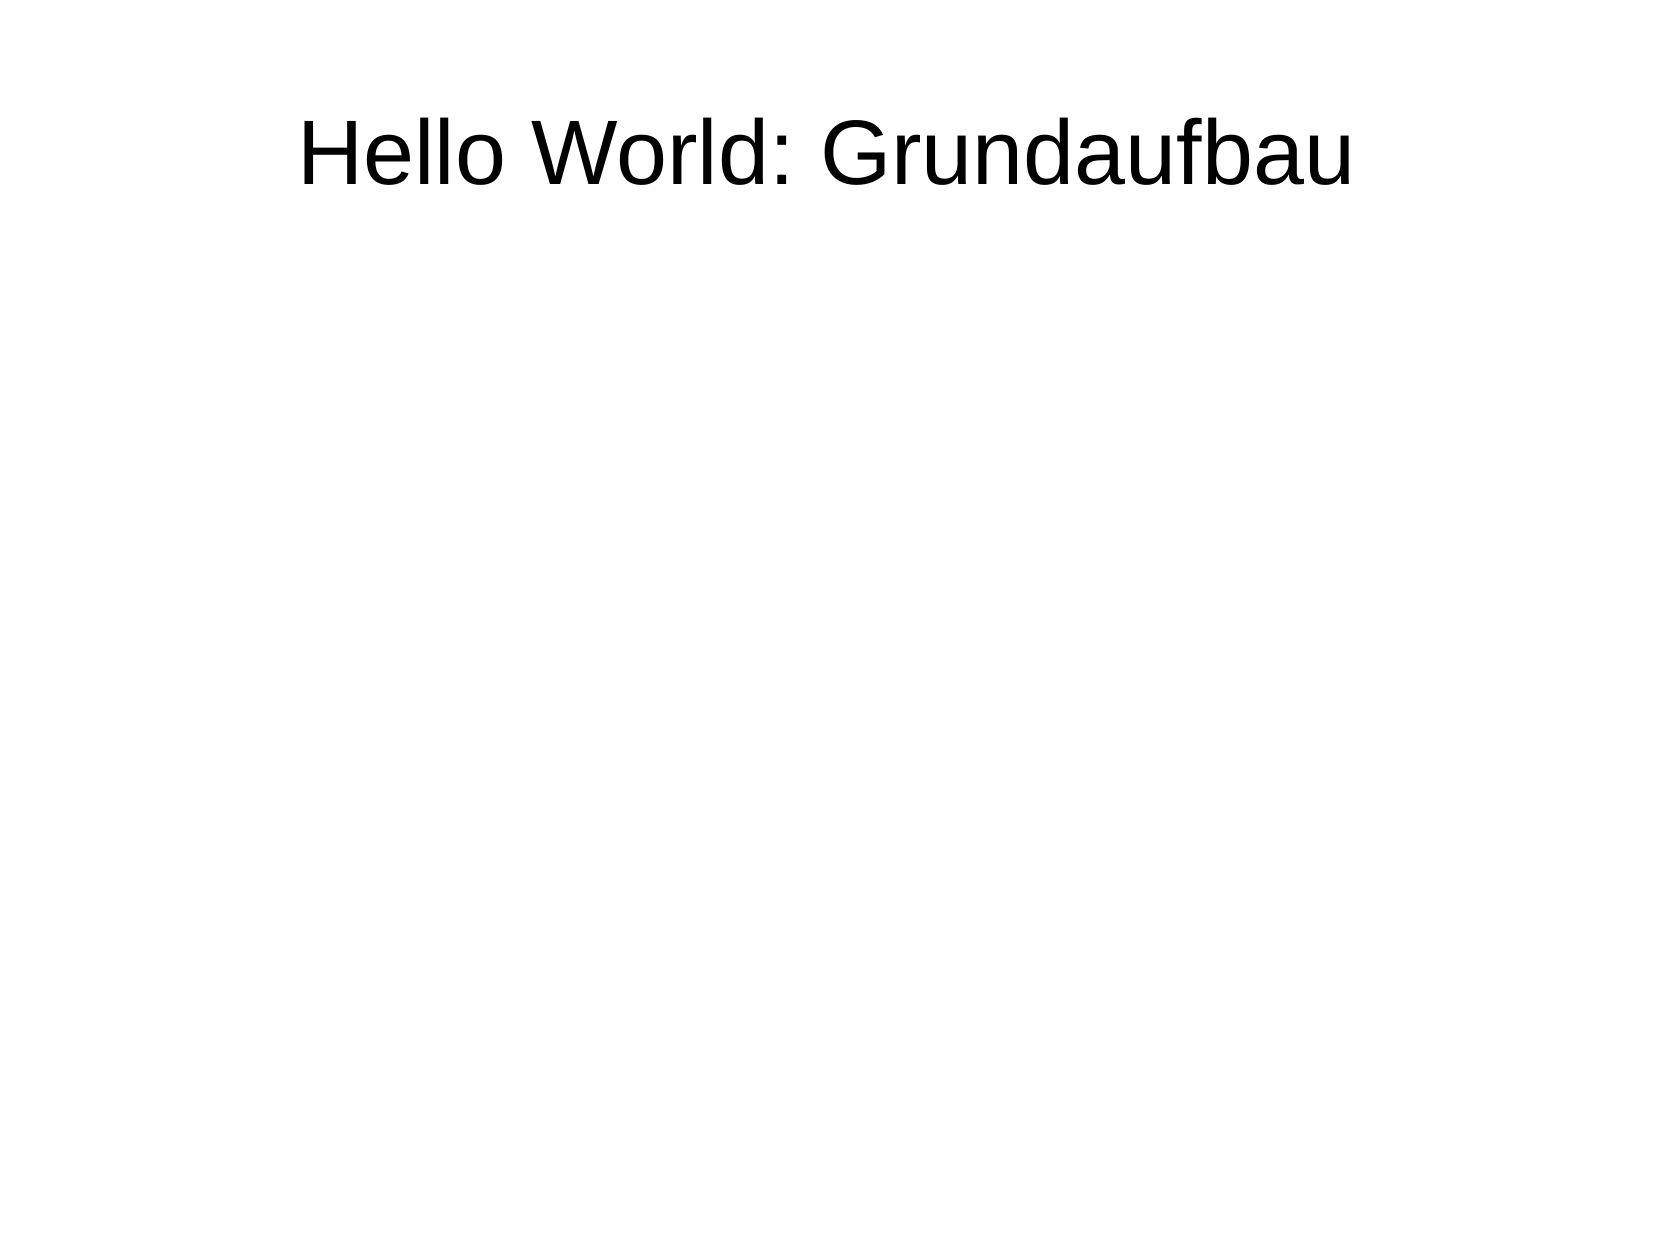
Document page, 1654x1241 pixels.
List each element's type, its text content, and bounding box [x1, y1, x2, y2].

title Hello World: Grundaufbau [82, 49, 1571, 257]
